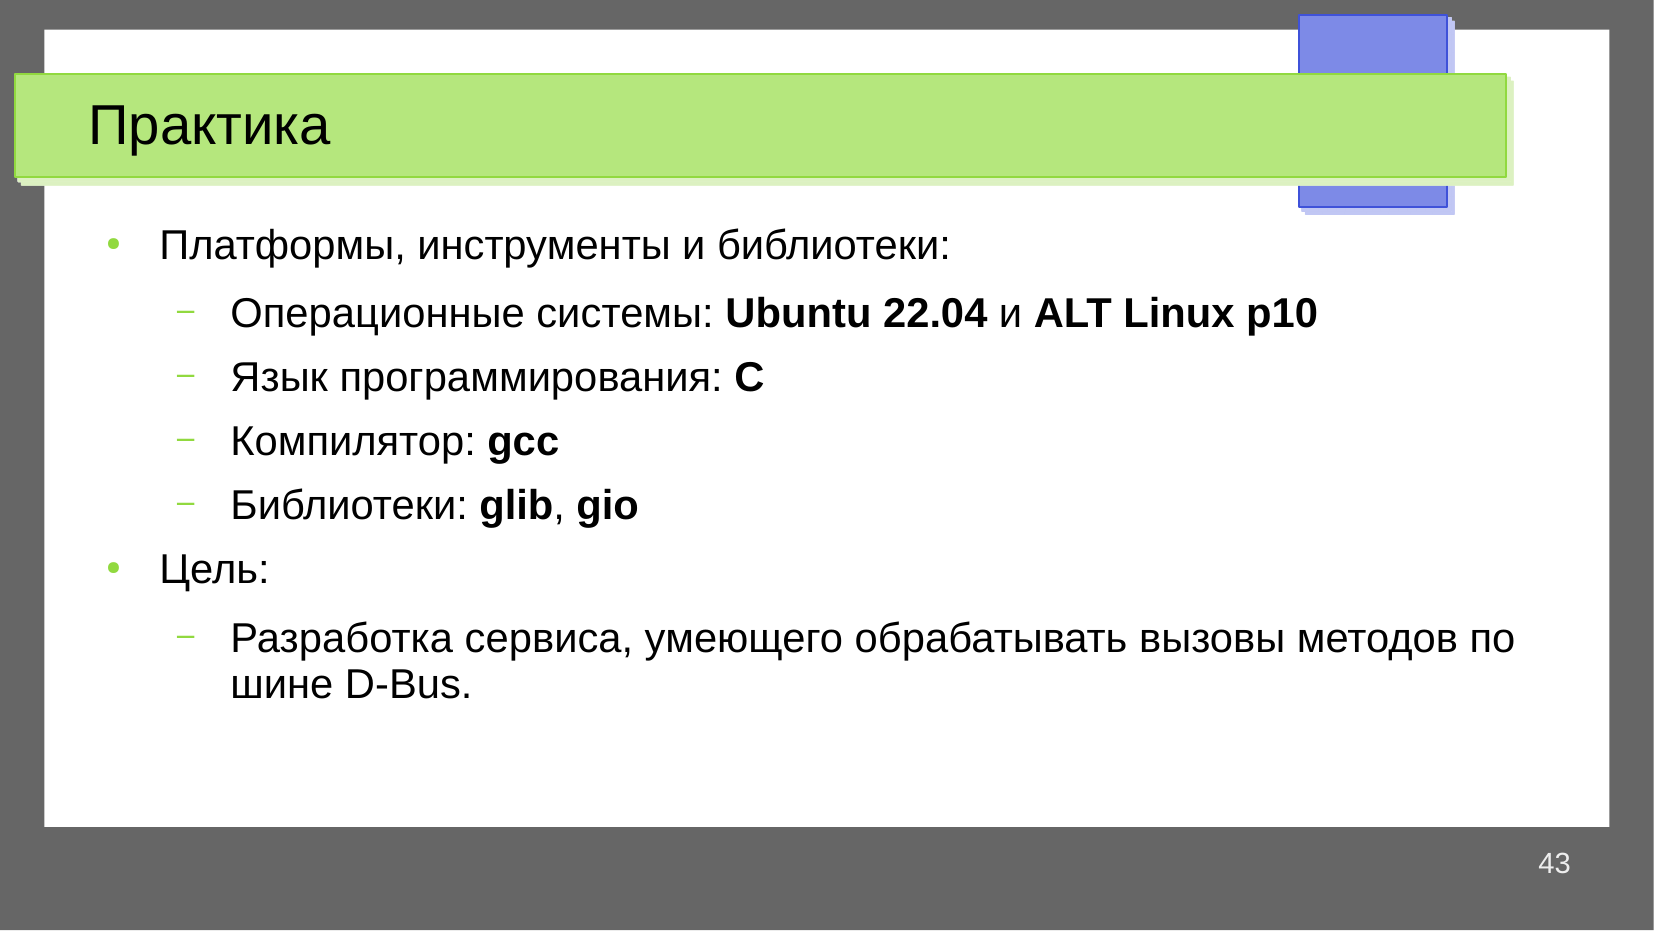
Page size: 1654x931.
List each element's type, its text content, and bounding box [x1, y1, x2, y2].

title Практика [88, 73, 1506, 178]
list Платформы, инструменты и библиотеки: Операционные системы: Ubuntu 22.04 и ALT Linux p10 Язык программирования: C Компилятор: gcc Библиотеки: glib, gio Цель: Разработка сервиса, умеющего обрабатывать вызовы методов по шине D-Bus. [88, 221, 1565, 813]
